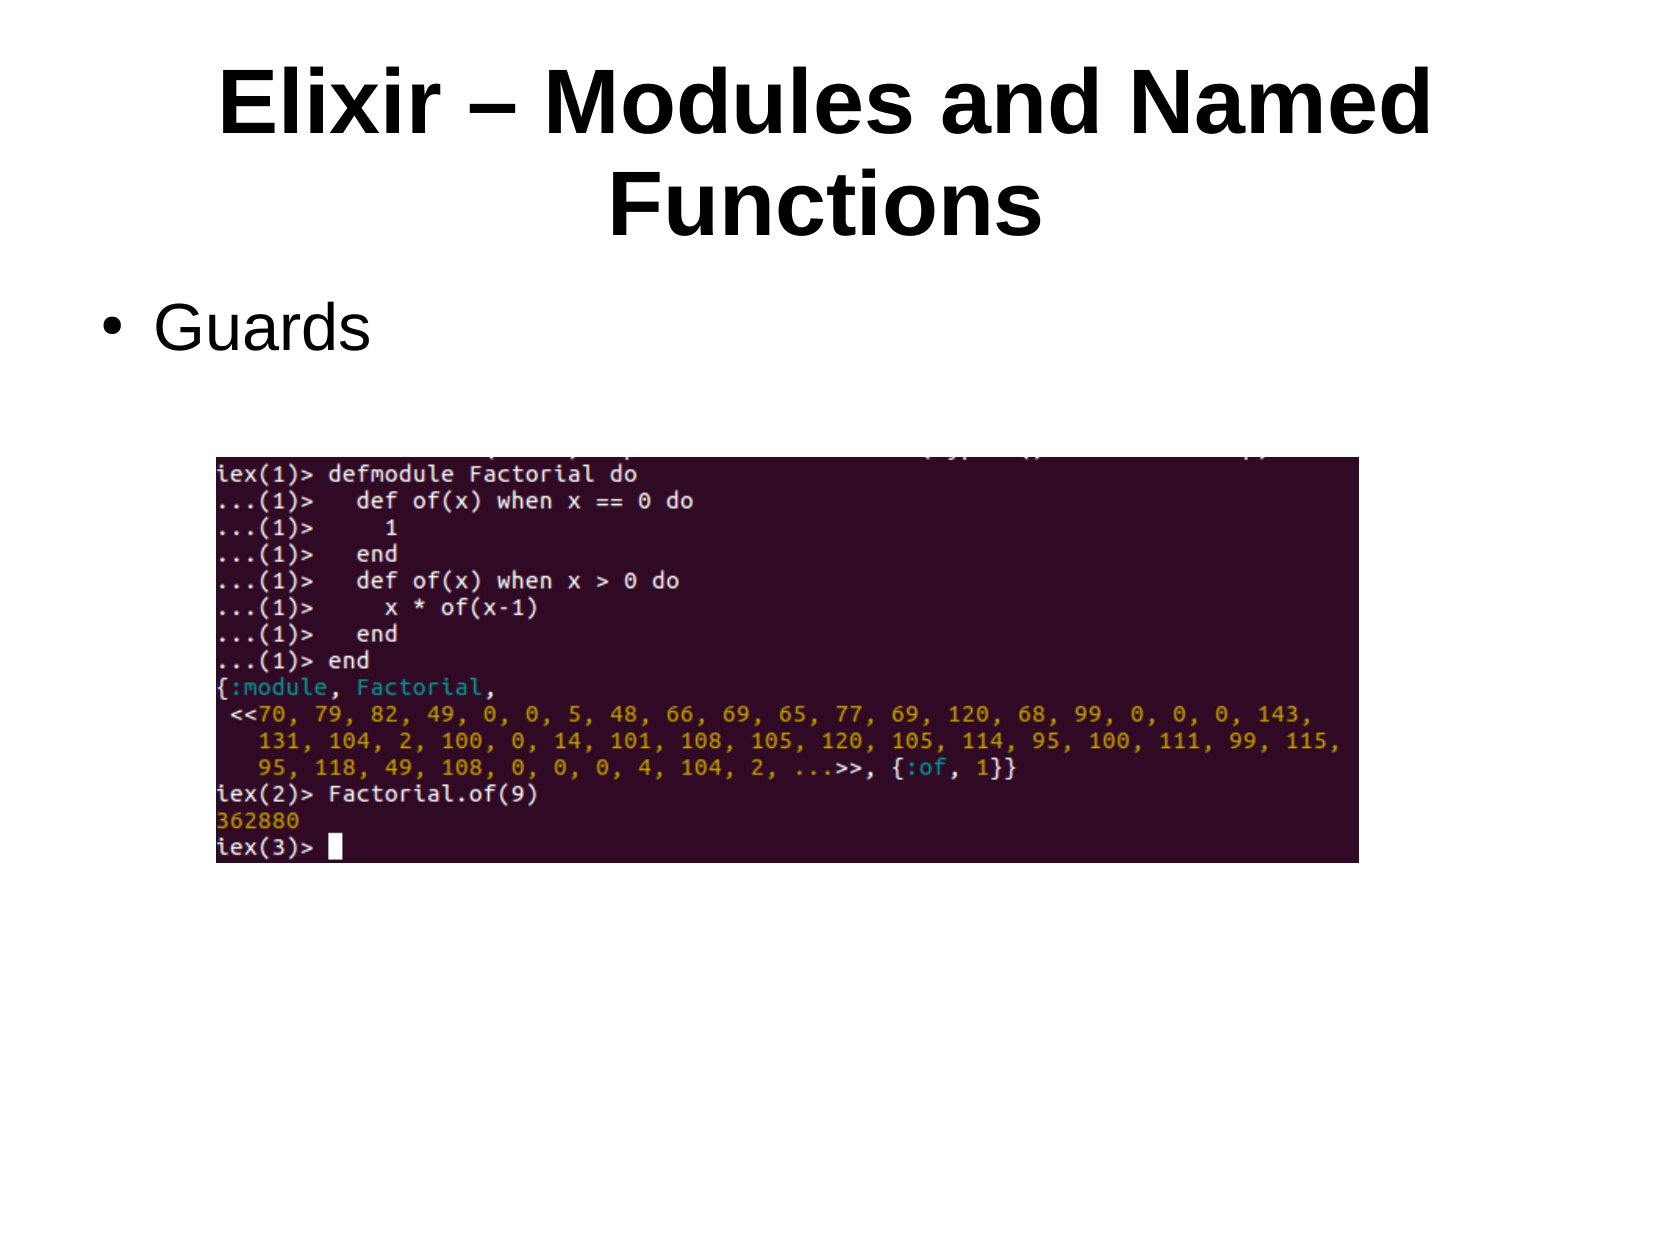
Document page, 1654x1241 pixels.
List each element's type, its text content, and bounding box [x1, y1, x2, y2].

picture [216, 457, 1359, 863]
title Elixir – Modules and Named Functions [82, 49, 1571, 257]
list Guards [82, 290, 1571, 1010]
